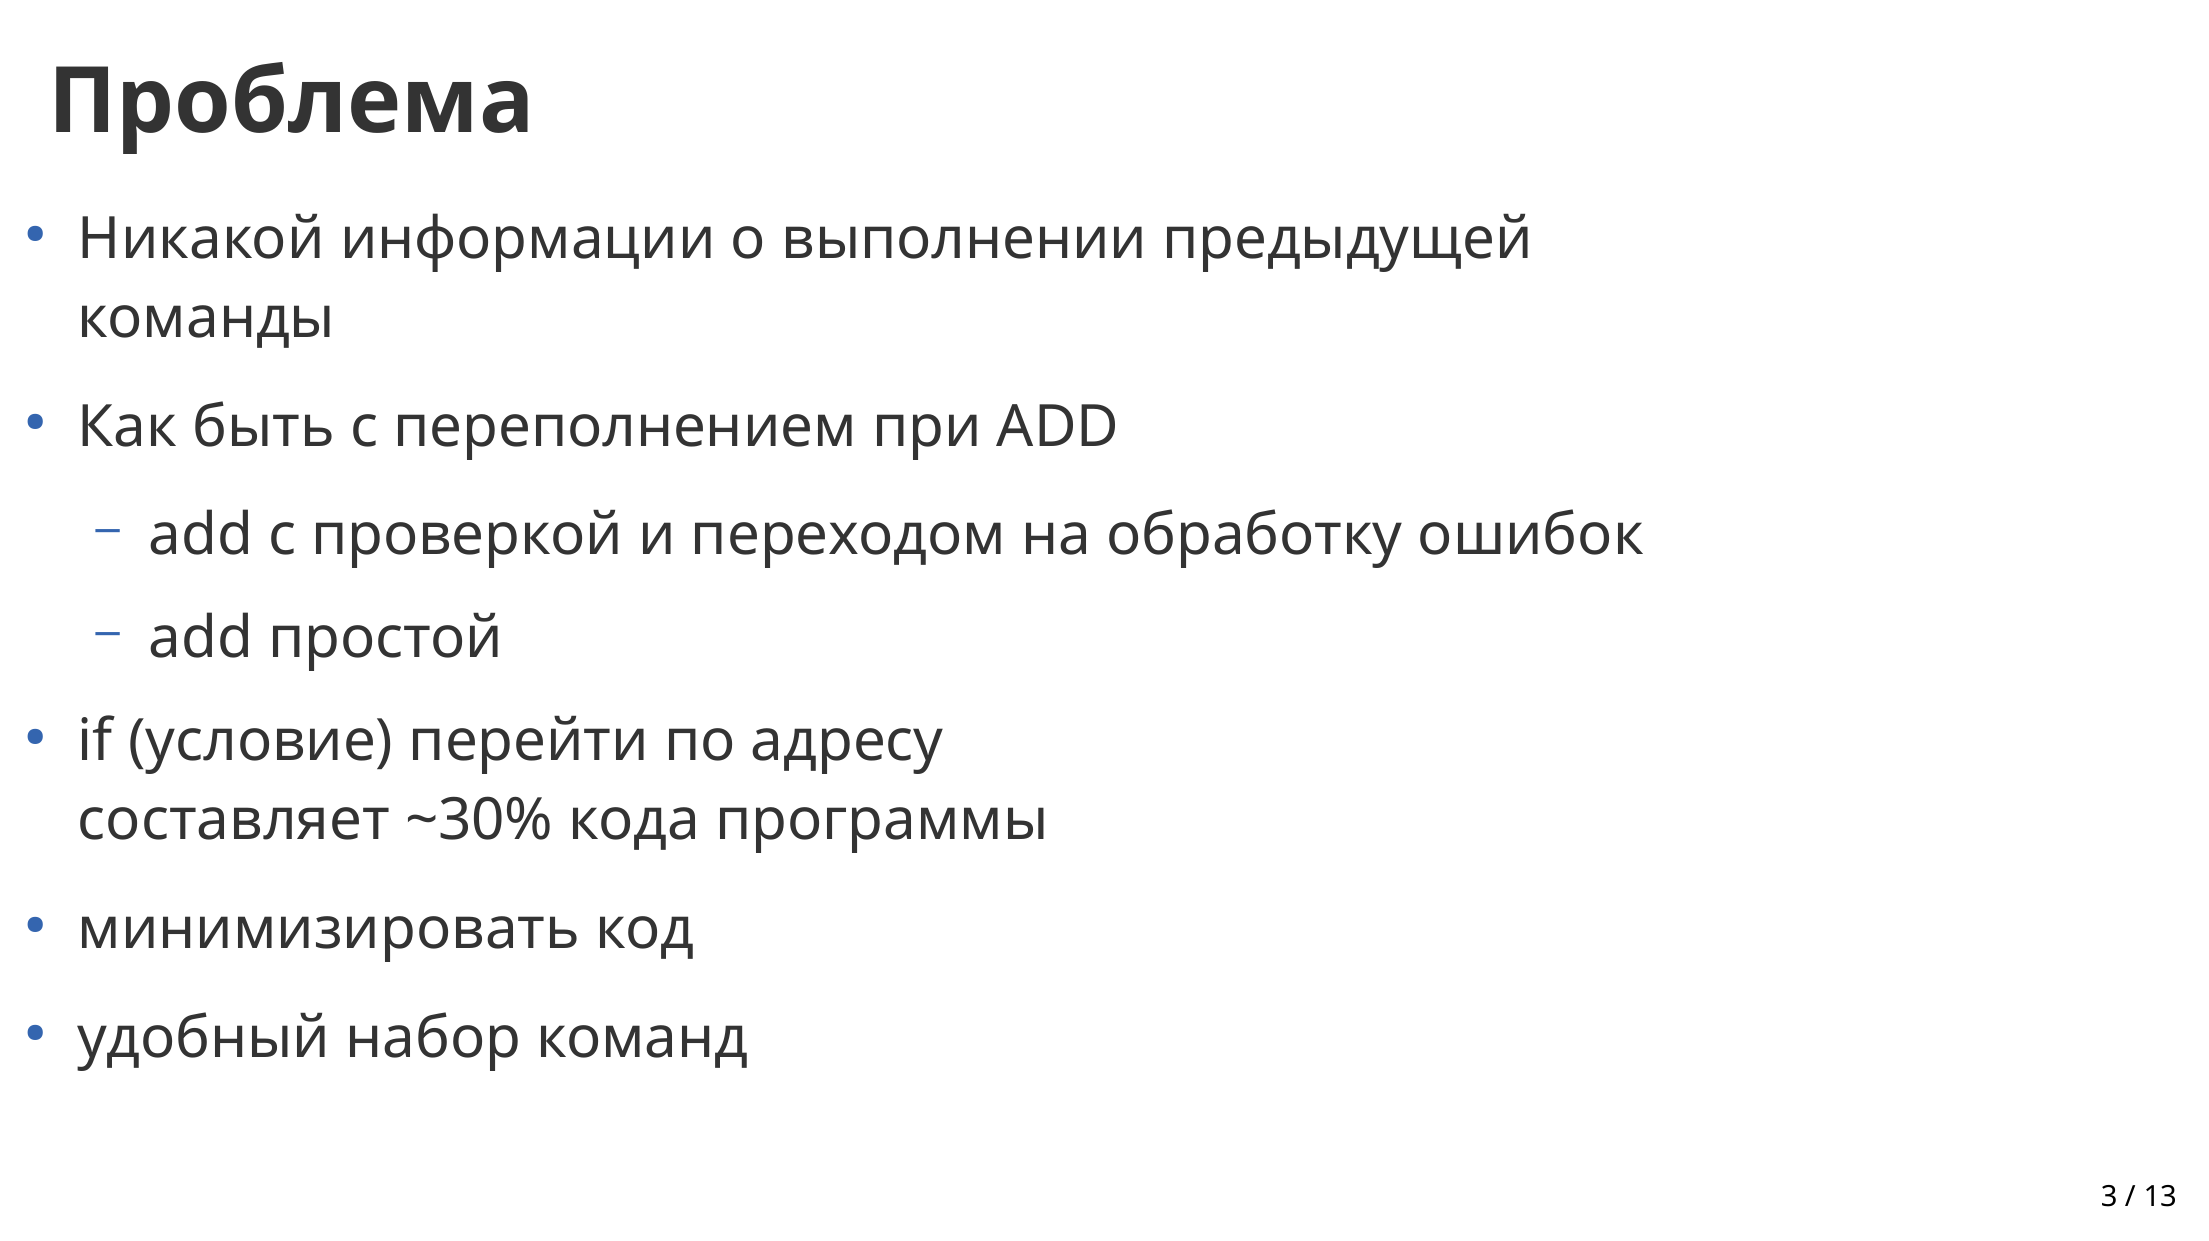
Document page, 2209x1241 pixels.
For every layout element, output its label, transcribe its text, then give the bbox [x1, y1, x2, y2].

title Проблема [48, 34, 2174, 160]
list Никакой информации о выполнении предыдущей команды Как быть с переполнением при ADD add с проверкой и переходом на обработку ошибок add простой if (условие) перейти по адресу составляет ~30% кода программы минимизировать код удобный набор команд [7, 195, 1690, 1177]
